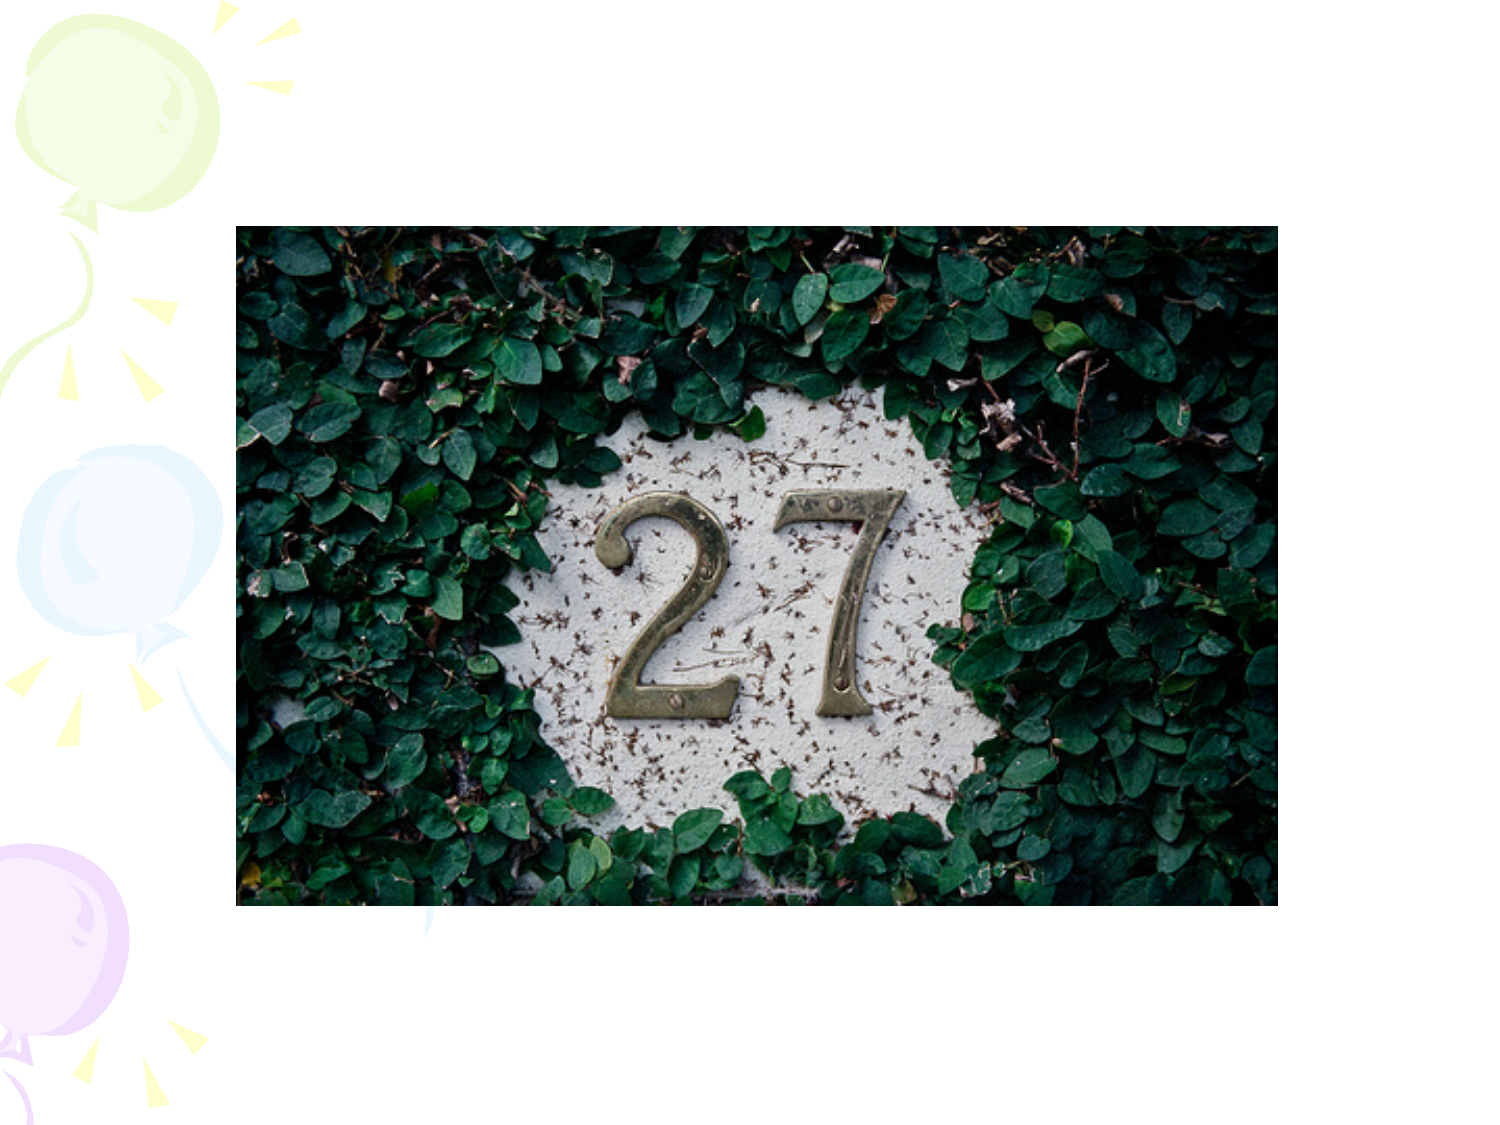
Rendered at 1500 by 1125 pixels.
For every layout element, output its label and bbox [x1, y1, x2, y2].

picture [236, 226, 1278, 906]
